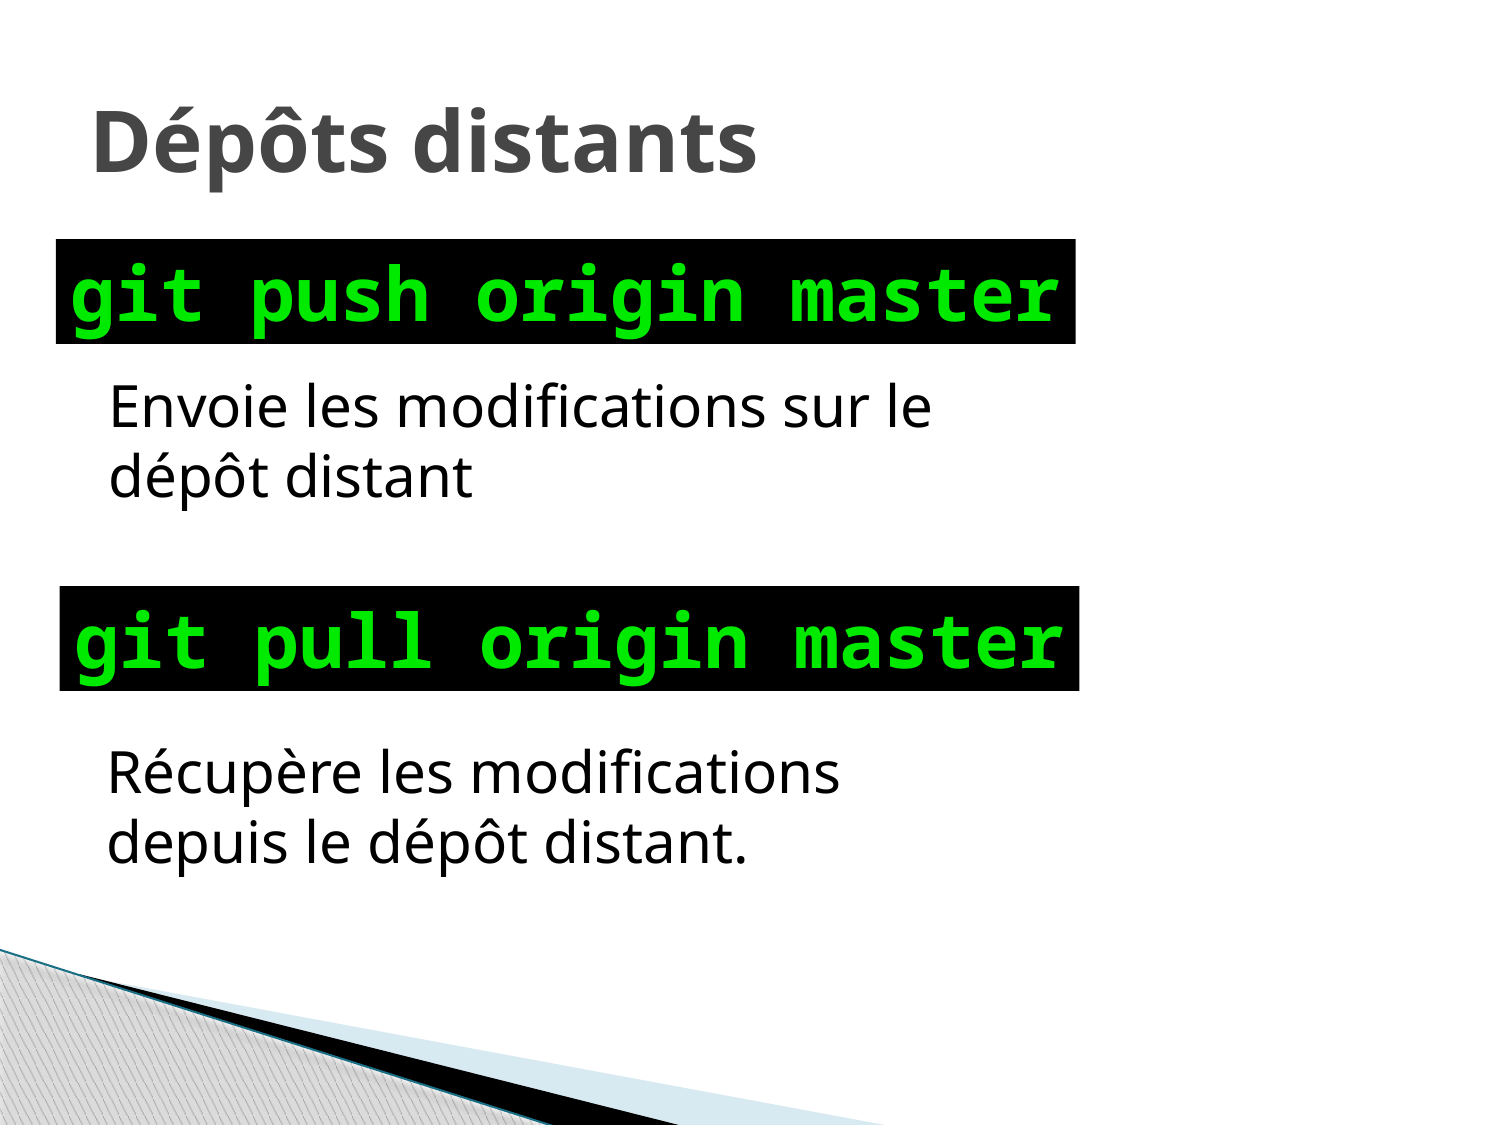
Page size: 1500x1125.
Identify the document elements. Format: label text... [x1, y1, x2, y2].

text_box git push origin master [55, 239, 1076, 344]
text_box Récupère les modifications depuis le dépôt distant. [91, 727, 966, 883]
text_box git pull origin master [59, 586, 1080, 691]
title Dépôts distants [75, 45, 1425, 233]
text_box Envoie les modifications sur le dépôt distant [93, 361, 992, 517]
